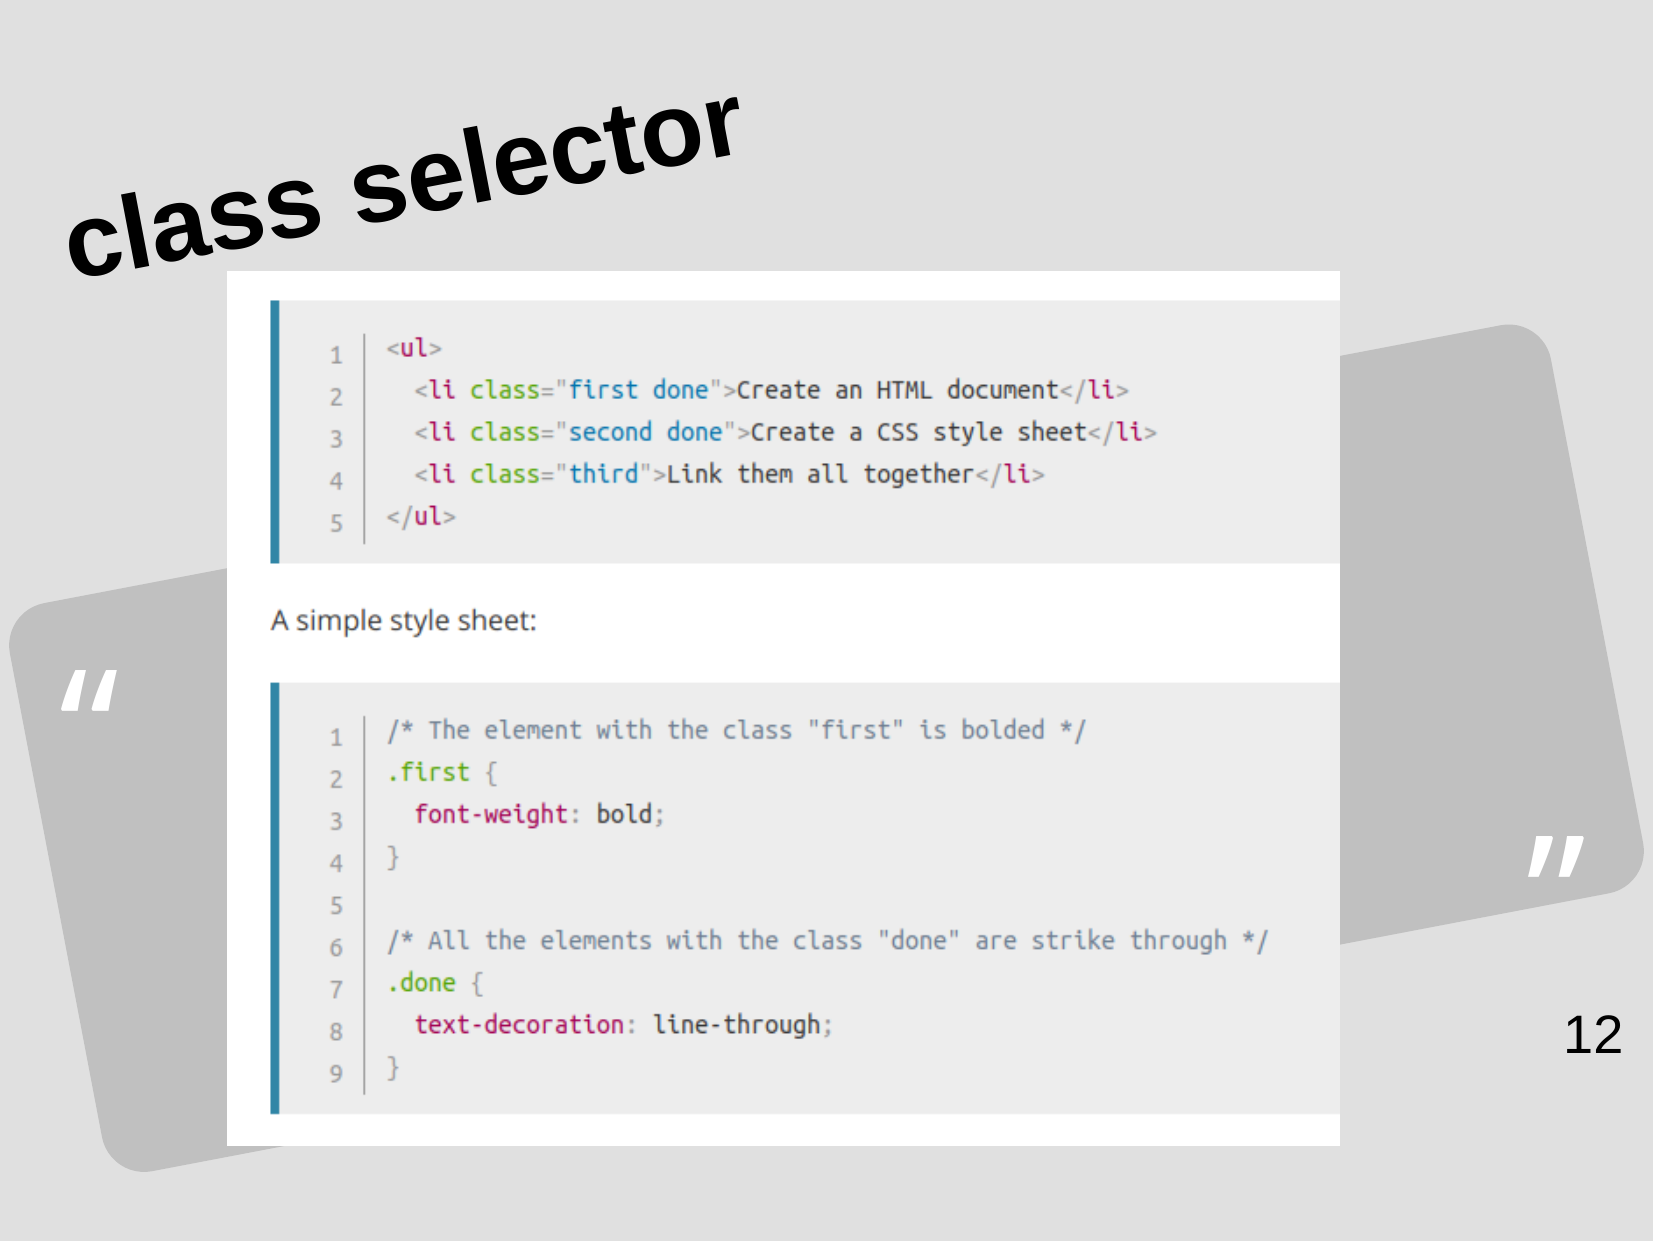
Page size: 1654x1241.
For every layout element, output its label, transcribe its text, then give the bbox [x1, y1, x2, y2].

picture [227, 271, 1340, 1146]
title class selector [16, 0, 1518, 353]
